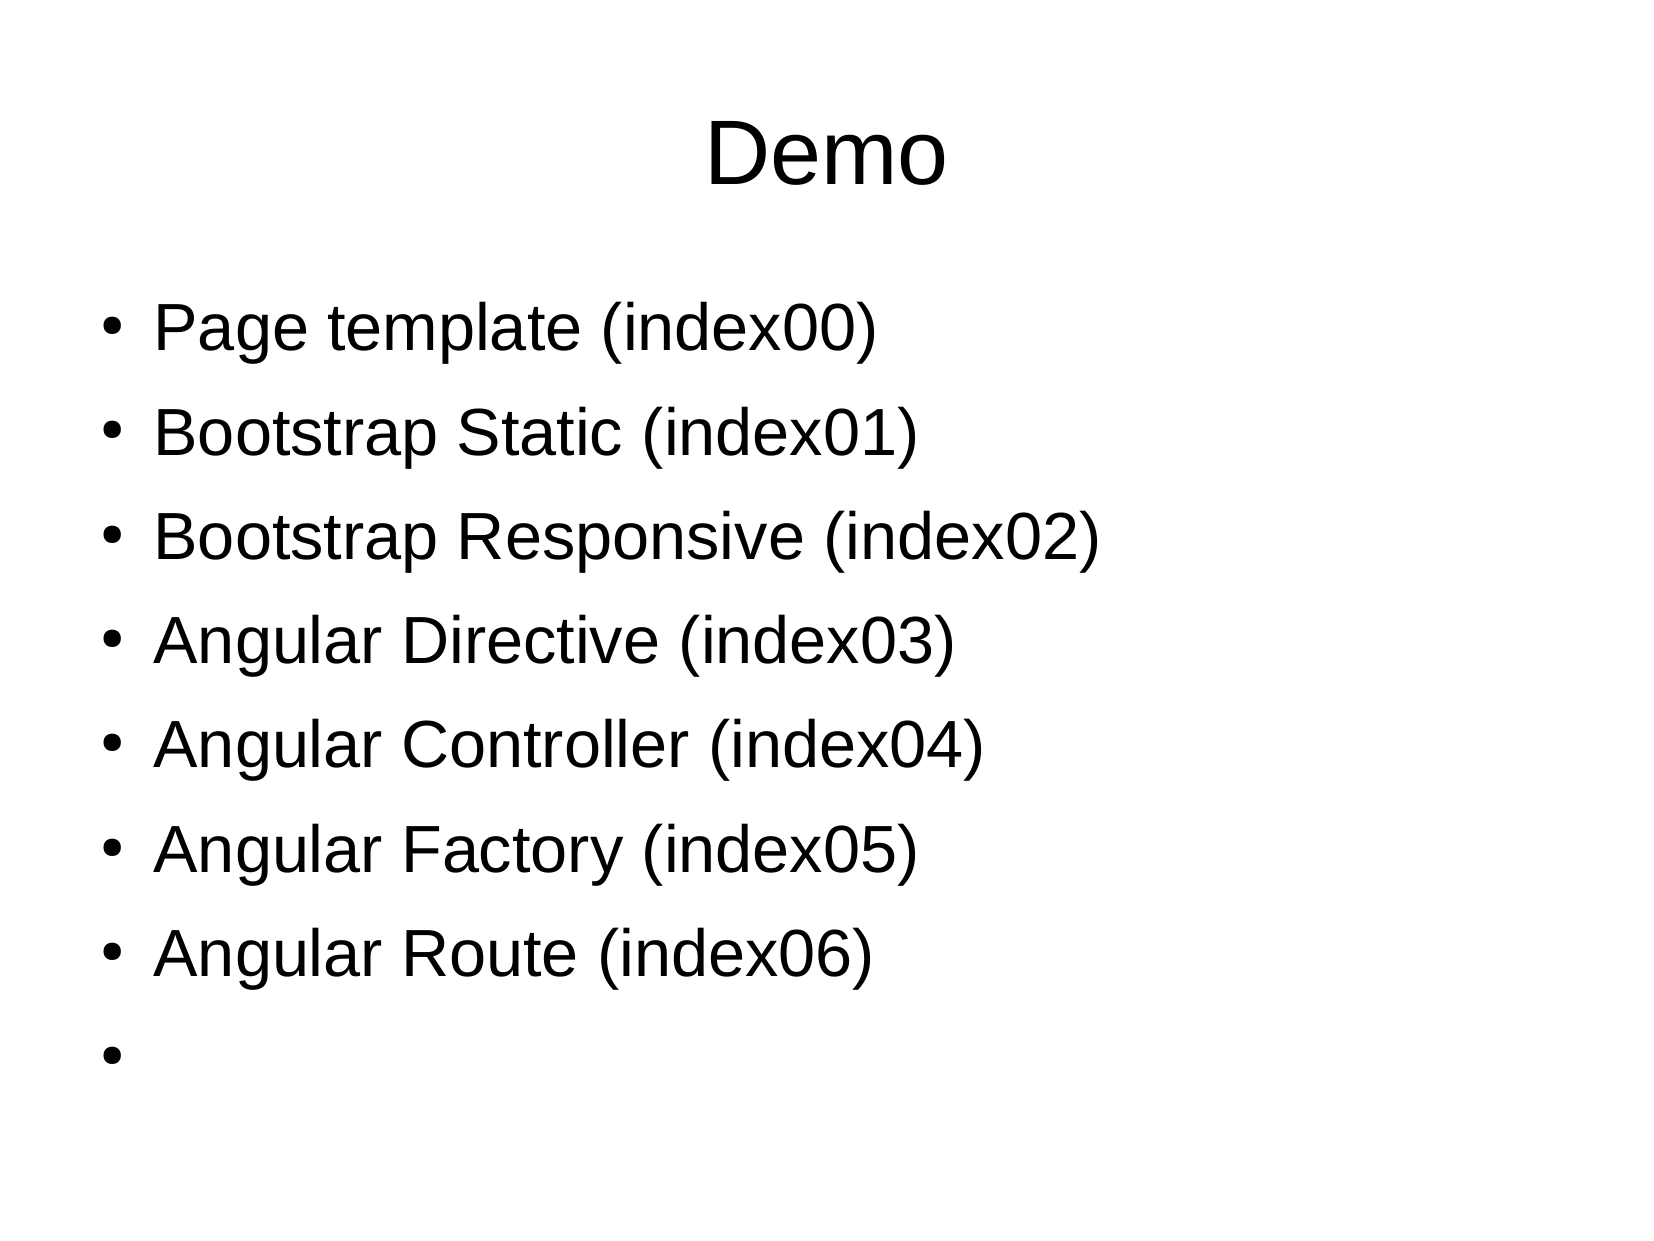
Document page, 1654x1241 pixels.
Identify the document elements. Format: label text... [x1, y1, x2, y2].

title Demo [82, 56, 1571, 250]
list Page template (index00) Bootstrap Static (index01) Bootstrap Responsive (index02) Angular Directive (index03) Angular Controller (index04) Angular Factory (index05) Angular Route (index06) [82, 290, 1571, 1096]
